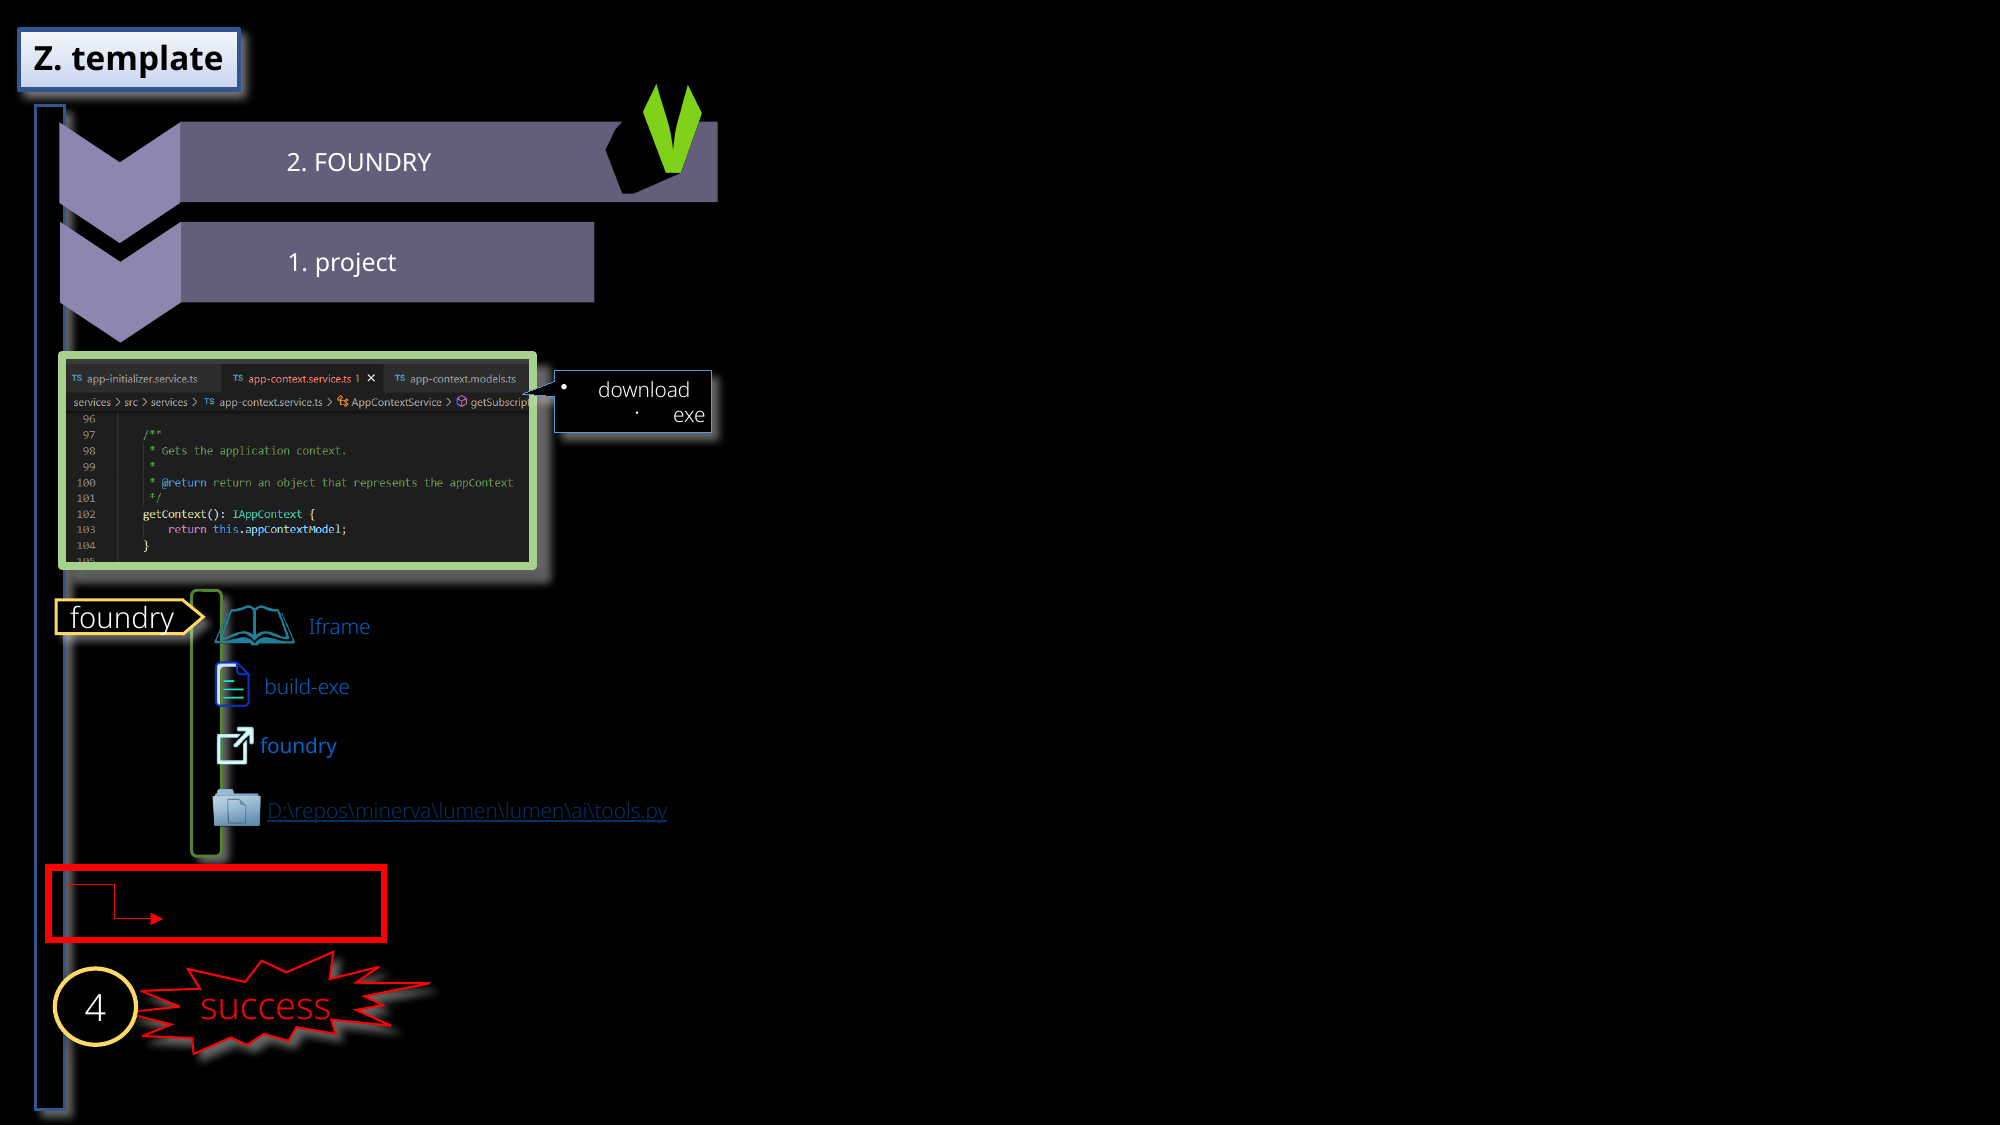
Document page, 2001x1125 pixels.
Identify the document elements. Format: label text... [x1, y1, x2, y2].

text_box foundry [258, 725, 352, 769]
text_box [52, 871, 65, 937]
text_box D:\repos\minerva\lumen\lumen\ai\tools.py [267, 797, 668, 826]
picture [212, 782, 261, 832]
title Z. template [29, 29, 229, 90]
picture [212, 722, 258, 769]
text_box 2. FOUNDRY [180, 121, 718, 203]
picture [66, 359, 529, 562]
text_box Iframe [294, 606, 386, 650]
text_box [35, 105, 181, 1110]
text_box foundry [56, 599, 204, 634]
text_box 4 [54, 968, 137, 1045]
text_box [191, 590, 222, 857]
text_box success [135, 951, 430, 1054]
picture [212, 603, 295, 648]
text_box build-exe [264, 673, 351, 702]
text_box 1. project [181, 221, 595, 303]
text_box download exe [522, 370, 712, 433]
picture [214, 661, 250, 707]
